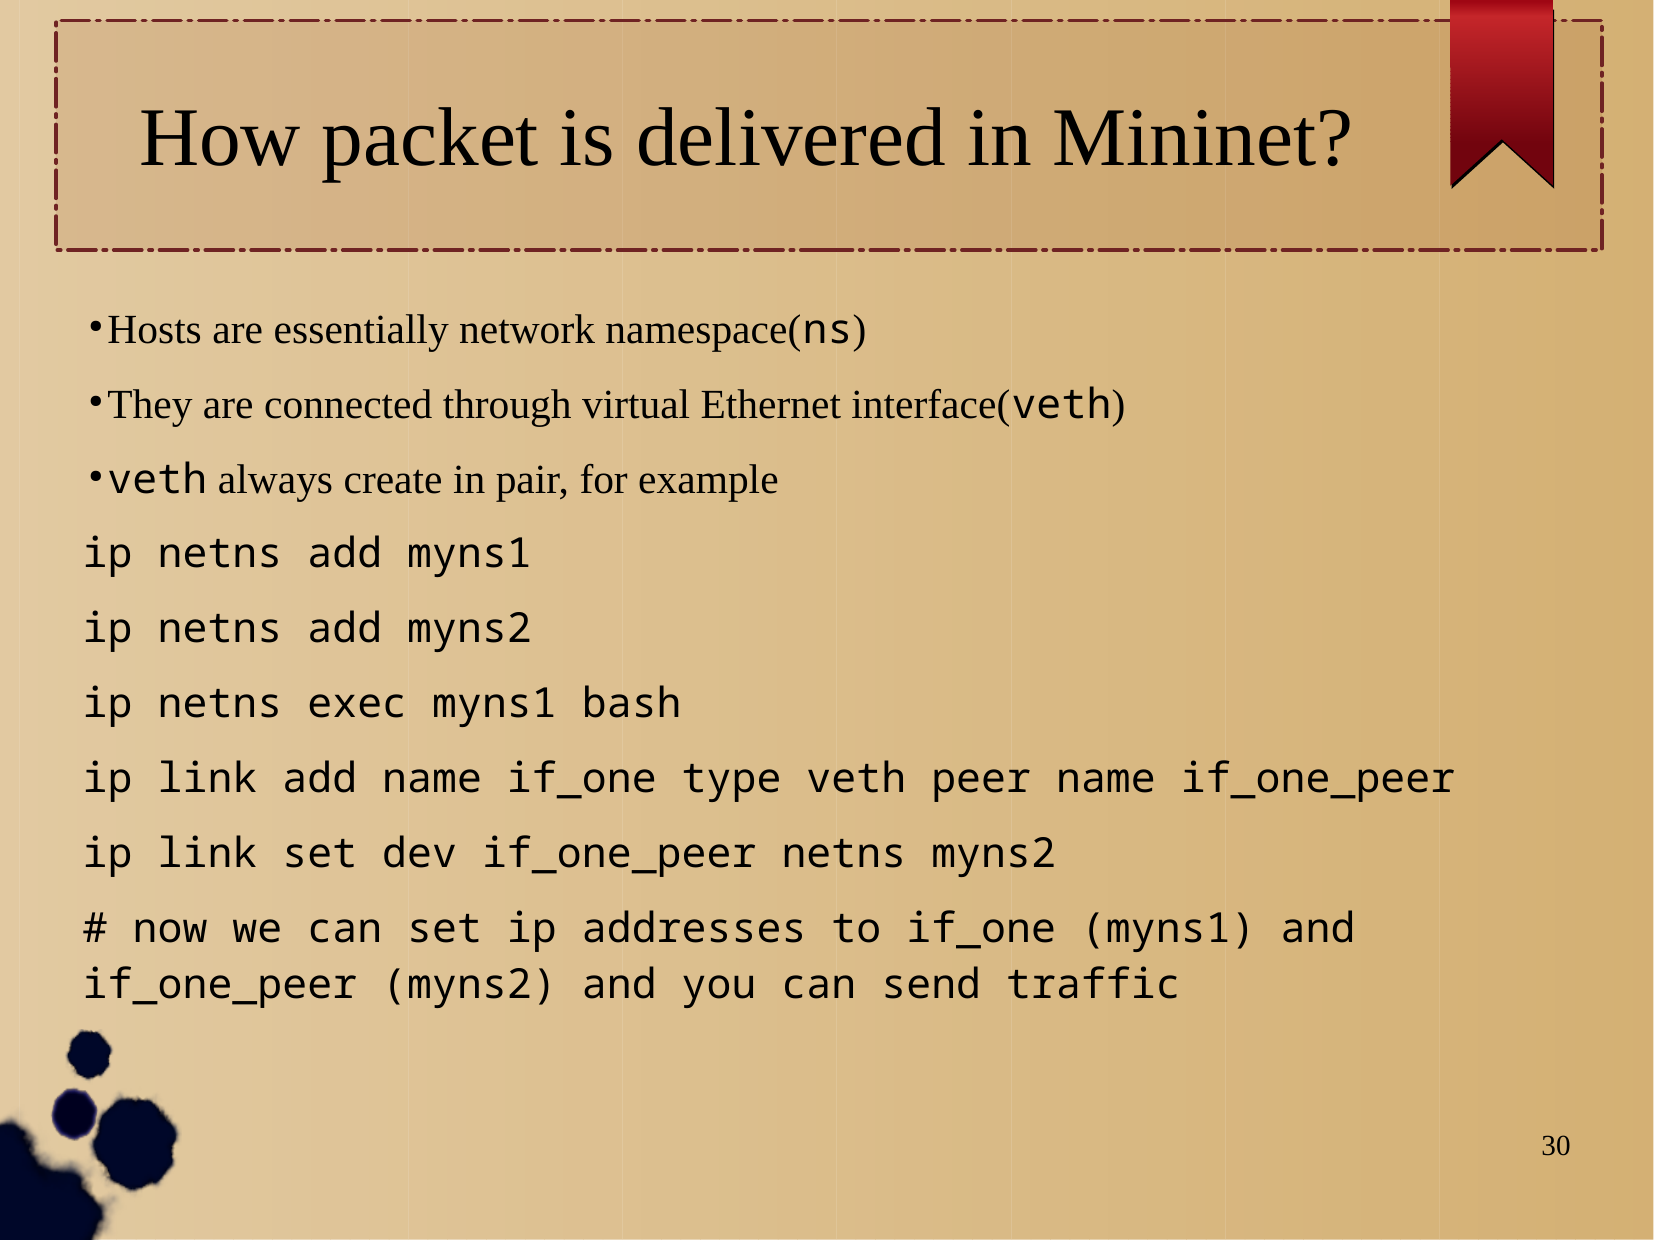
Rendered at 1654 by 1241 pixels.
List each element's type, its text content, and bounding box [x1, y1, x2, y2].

title How packet is delivered in Mininet? [82, 47, 1412, 229]
list Hosts are essentially network namespace(ns) They are connected through virtual Ethernet interface(veth) veth always create in pair, for example ip netns add myns1 ip netns add myns2 ip netns exec myns1 bash ip link add name if_one type veth peer name if_one_peer ip link set dev if_one_peer netns myns2 # now we can set ip addresses to if_one (myns1) and if_one_peer (myns2) and you can send traffic [82, 299, 1571, 1019]
